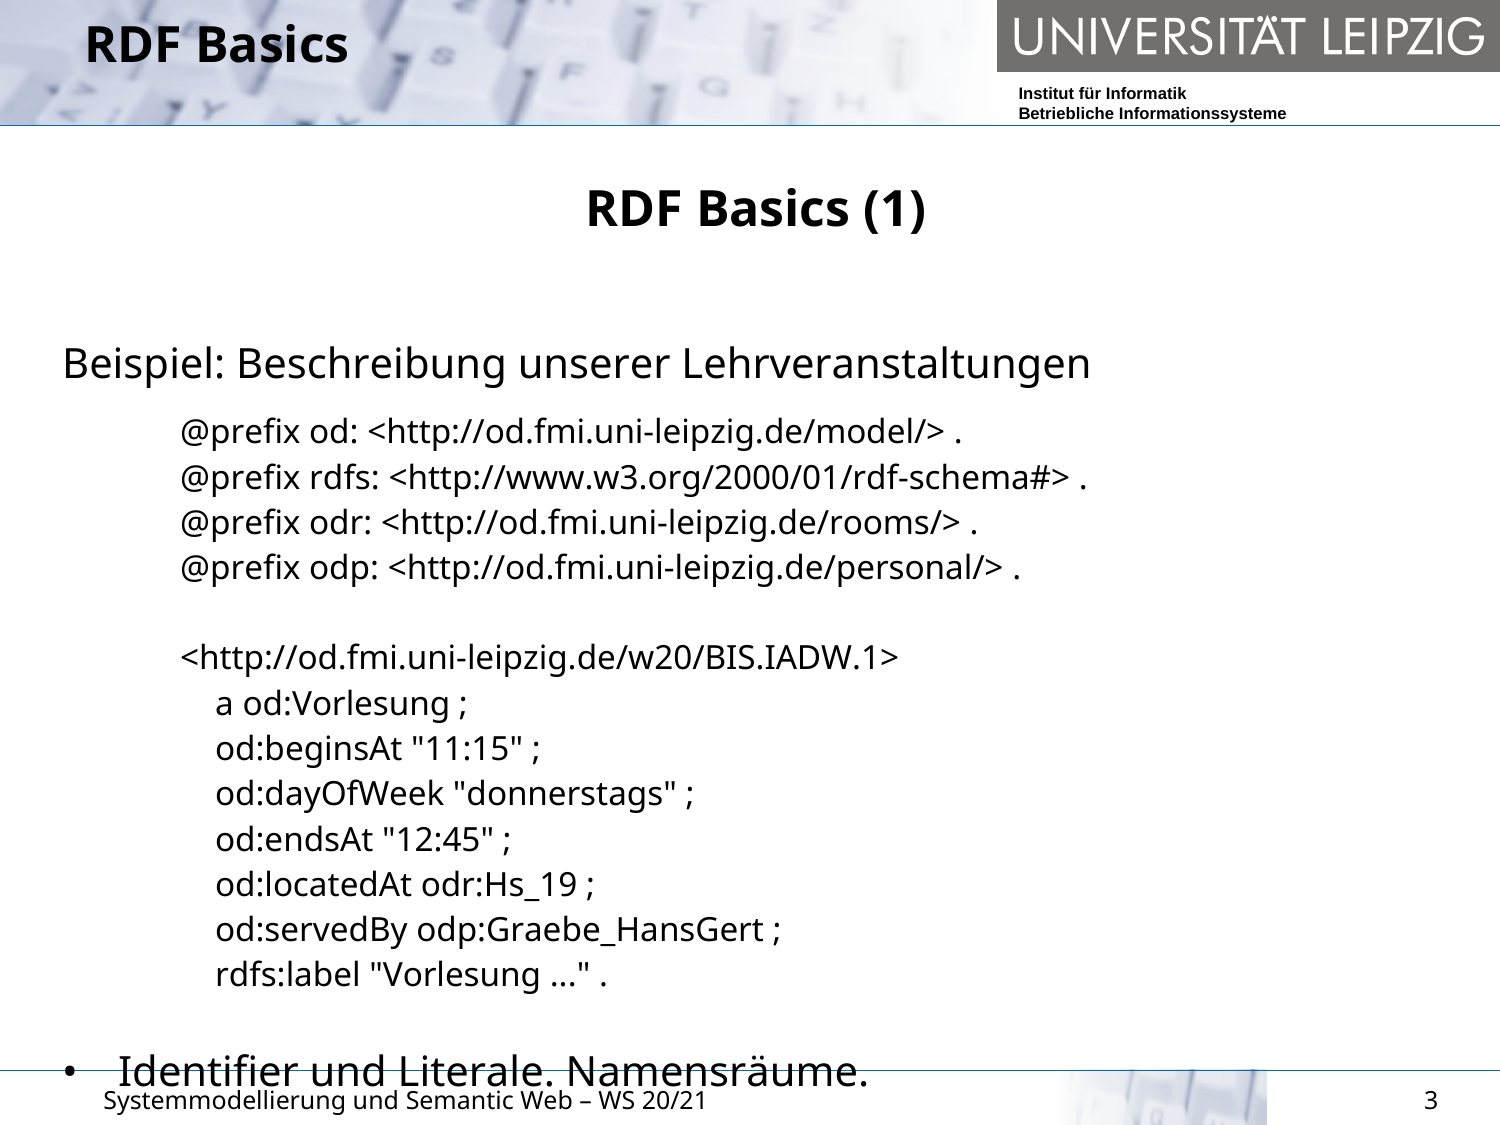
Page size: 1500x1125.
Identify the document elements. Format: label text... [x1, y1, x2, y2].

text_box RDF Basics [70, 5, 365, 81]
picture [0, 0, 1500, 125]
picture [1057, 1071, 1267, 1125]
list RDF Basics (1) Beispiel: Beschreibung unserer Lehrveranstaltungen @prefix od: <http://od.fmi.uni-leipzig.de/model/> . @prefix rdfs: <http://www.w3.org/2000/01/rdf-schema#> . @prefix odr: <http://od.fmi.uni-leipzig.de/rooms/> . @prefix odp: <http://od.fmi.uni-leipzig.de/personal/> . <http://od.fmi.uni-leipzig.de/w20/BIS.IADW.1> a od:Vorlesung ; od:beginsAt "11:15" ; od:dayOfWeek "donnerstags" ; od:endsAt "12:45" ; od:locatedAt odr:Hs_19 ; od:servedBy odp:Graebe_HansGert ; rdfs:label "Vorlesung ..." . Identifier und Literale. Namensräume. [47, 165, 1465, 1065]
